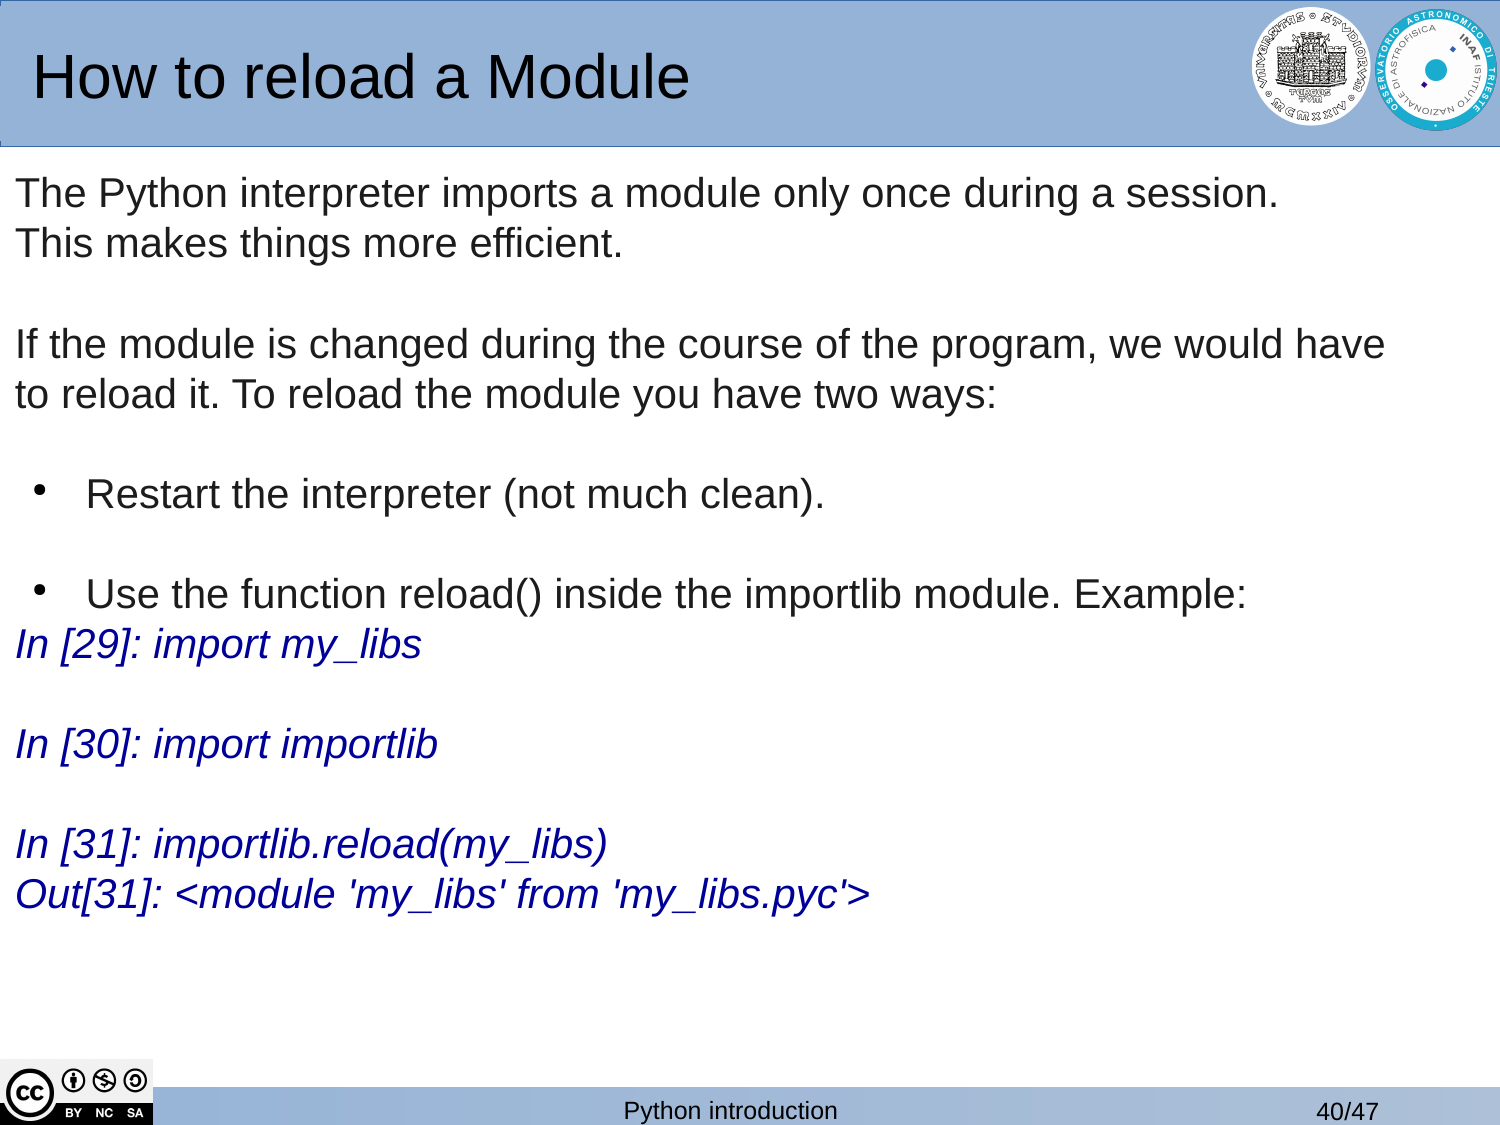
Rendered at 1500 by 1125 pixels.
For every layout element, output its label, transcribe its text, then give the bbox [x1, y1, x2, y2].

picture [1252, 0, 1500, 156]
text_box How to reload a Module [0, 5, 1243, 141]
picture [0, 1077, 153, 1125]
list The Python interpreter imports a module only once during a session. This makes things more efficient. If the module is changed during the course of the program, we would have to reload it. To reload the module you have two ways: Restart the interpreter (not much clean). Use the function reload() inside the importlib module. Example: In [29]: import my_libs In [30]: import importlib In [31]: importlib.reload(my_libs) Out[31]: <module 'my_libs' from 'my_libs.pyc'> [0, 158, 1446, 1077]
